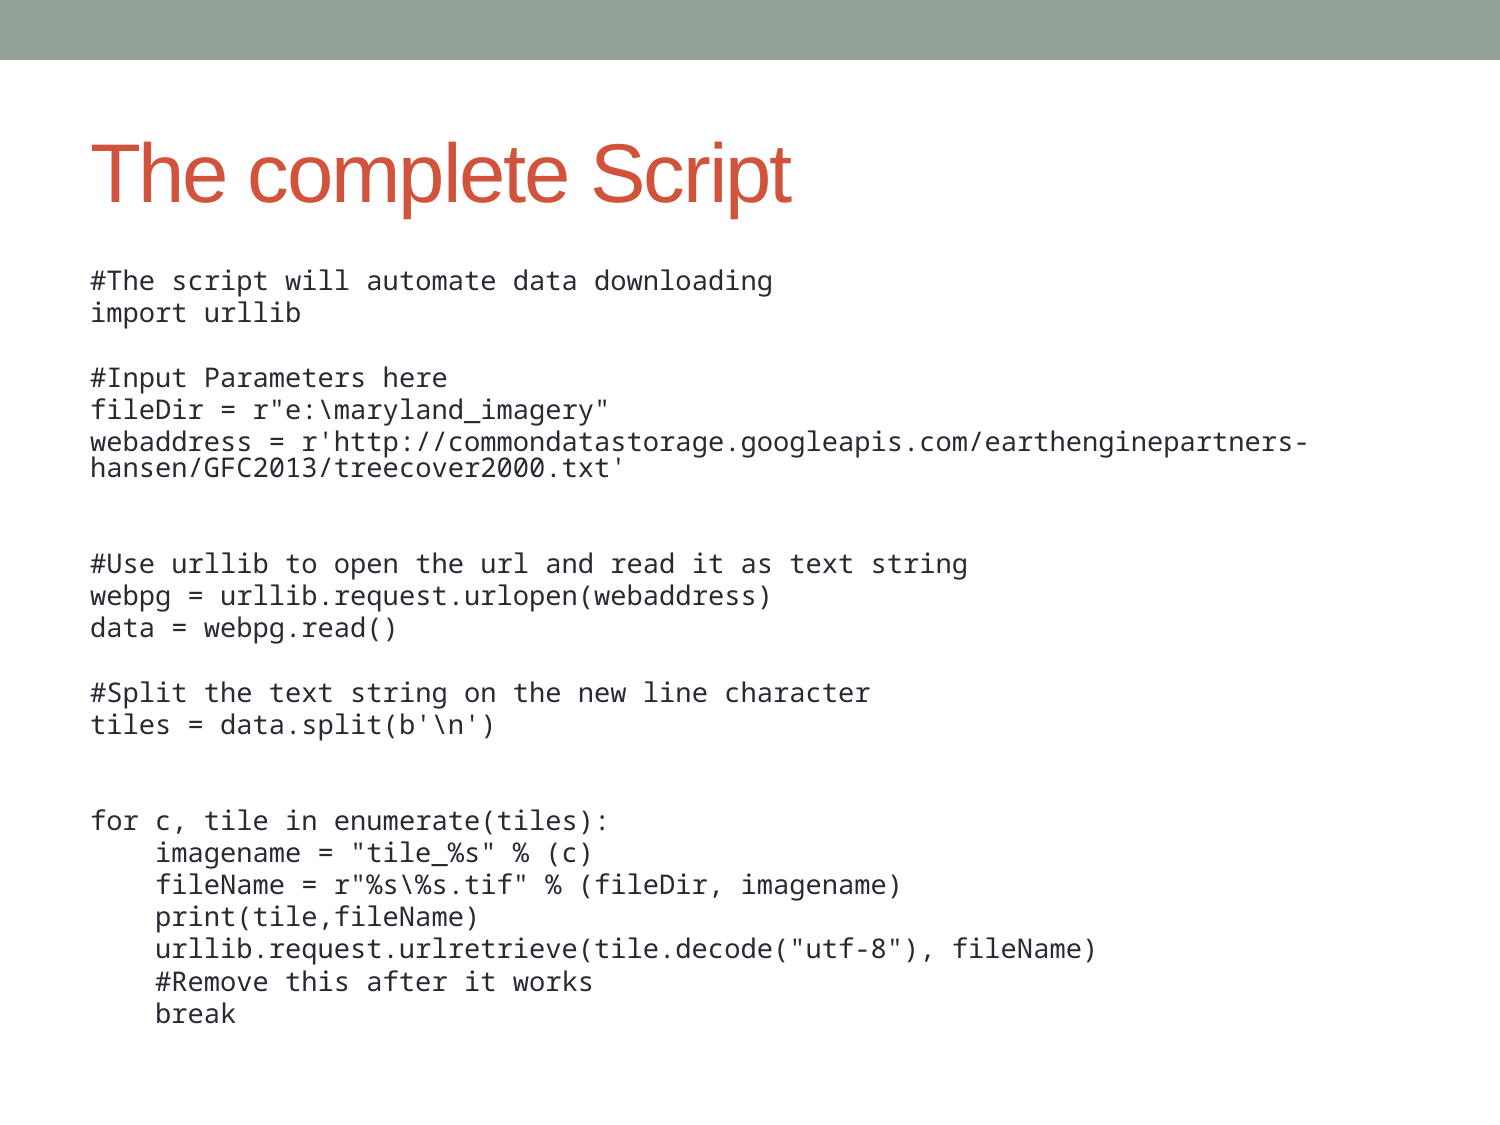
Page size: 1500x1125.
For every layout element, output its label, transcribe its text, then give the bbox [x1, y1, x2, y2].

list #The script will automate data downloading import urllib #Input Parameters here fileDir = r"e:\maryland_imagery" webaddress = r'http://commondatastorage.googleapis.com/earthenginepartners-hansen/GFC2013/treecover2000.txt' #Use urllib to open the url and read it as text string webpg = urllib.request.urlopen(webaddress) data = webpg.read() #Split the text string on the new line character tiles = data.split(b'\n') for c, tile in enumerate(tiles): imagename = "tile_%s" % (c) fileName = r"%s\%s.tif" % (fileDir, imagename) print(tile,fileName) urllib.request.urlretrieve(tile.decode("utf-8"), fileName) #Remove this after it works break [75, 262, 1426, 1063]
title The complete Script [75, 87, 1426, 251]
